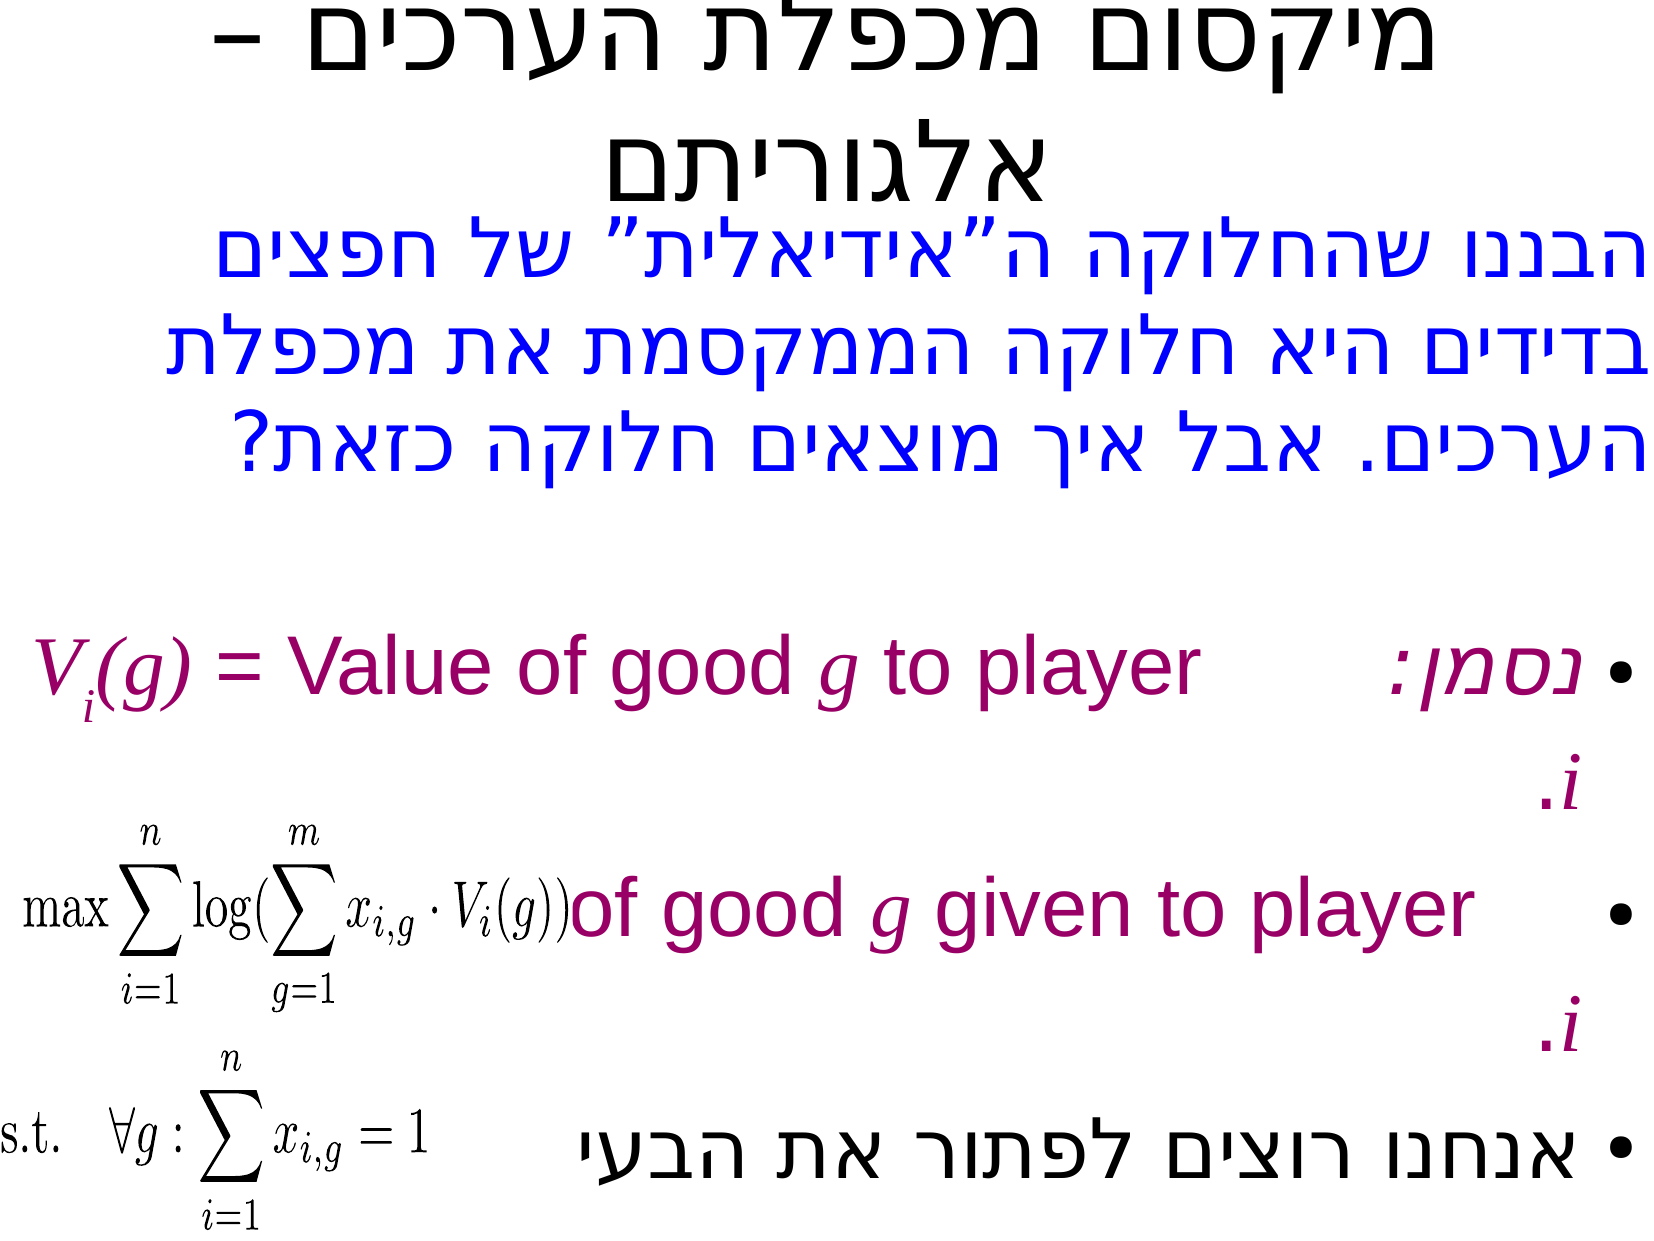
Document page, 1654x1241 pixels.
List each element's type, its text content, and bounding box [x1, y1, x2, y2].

list הבננו שהחלוקה ה”אידיאלית” של חפצים בדידים היא חלוקה הממקסמת את מכפלת הערכים. אבל איך מוצאים חלוקה כזאת? נסמן: Vi(g) = Value of good g to player i. xi,g = quantity of good g given to player i. אנחנו רוצים לפתור את הבעיה: כאשר ה-xi,g רציפים, זה קל. כאשר ה-xi,g בדידים, זה קשה! [0, 199, 1654, 1241]
text_box [0, 824, 573, 1231]
title מיקסום מכפלת הערכים – אלגוריתם [0, 28, 1654, 166]
